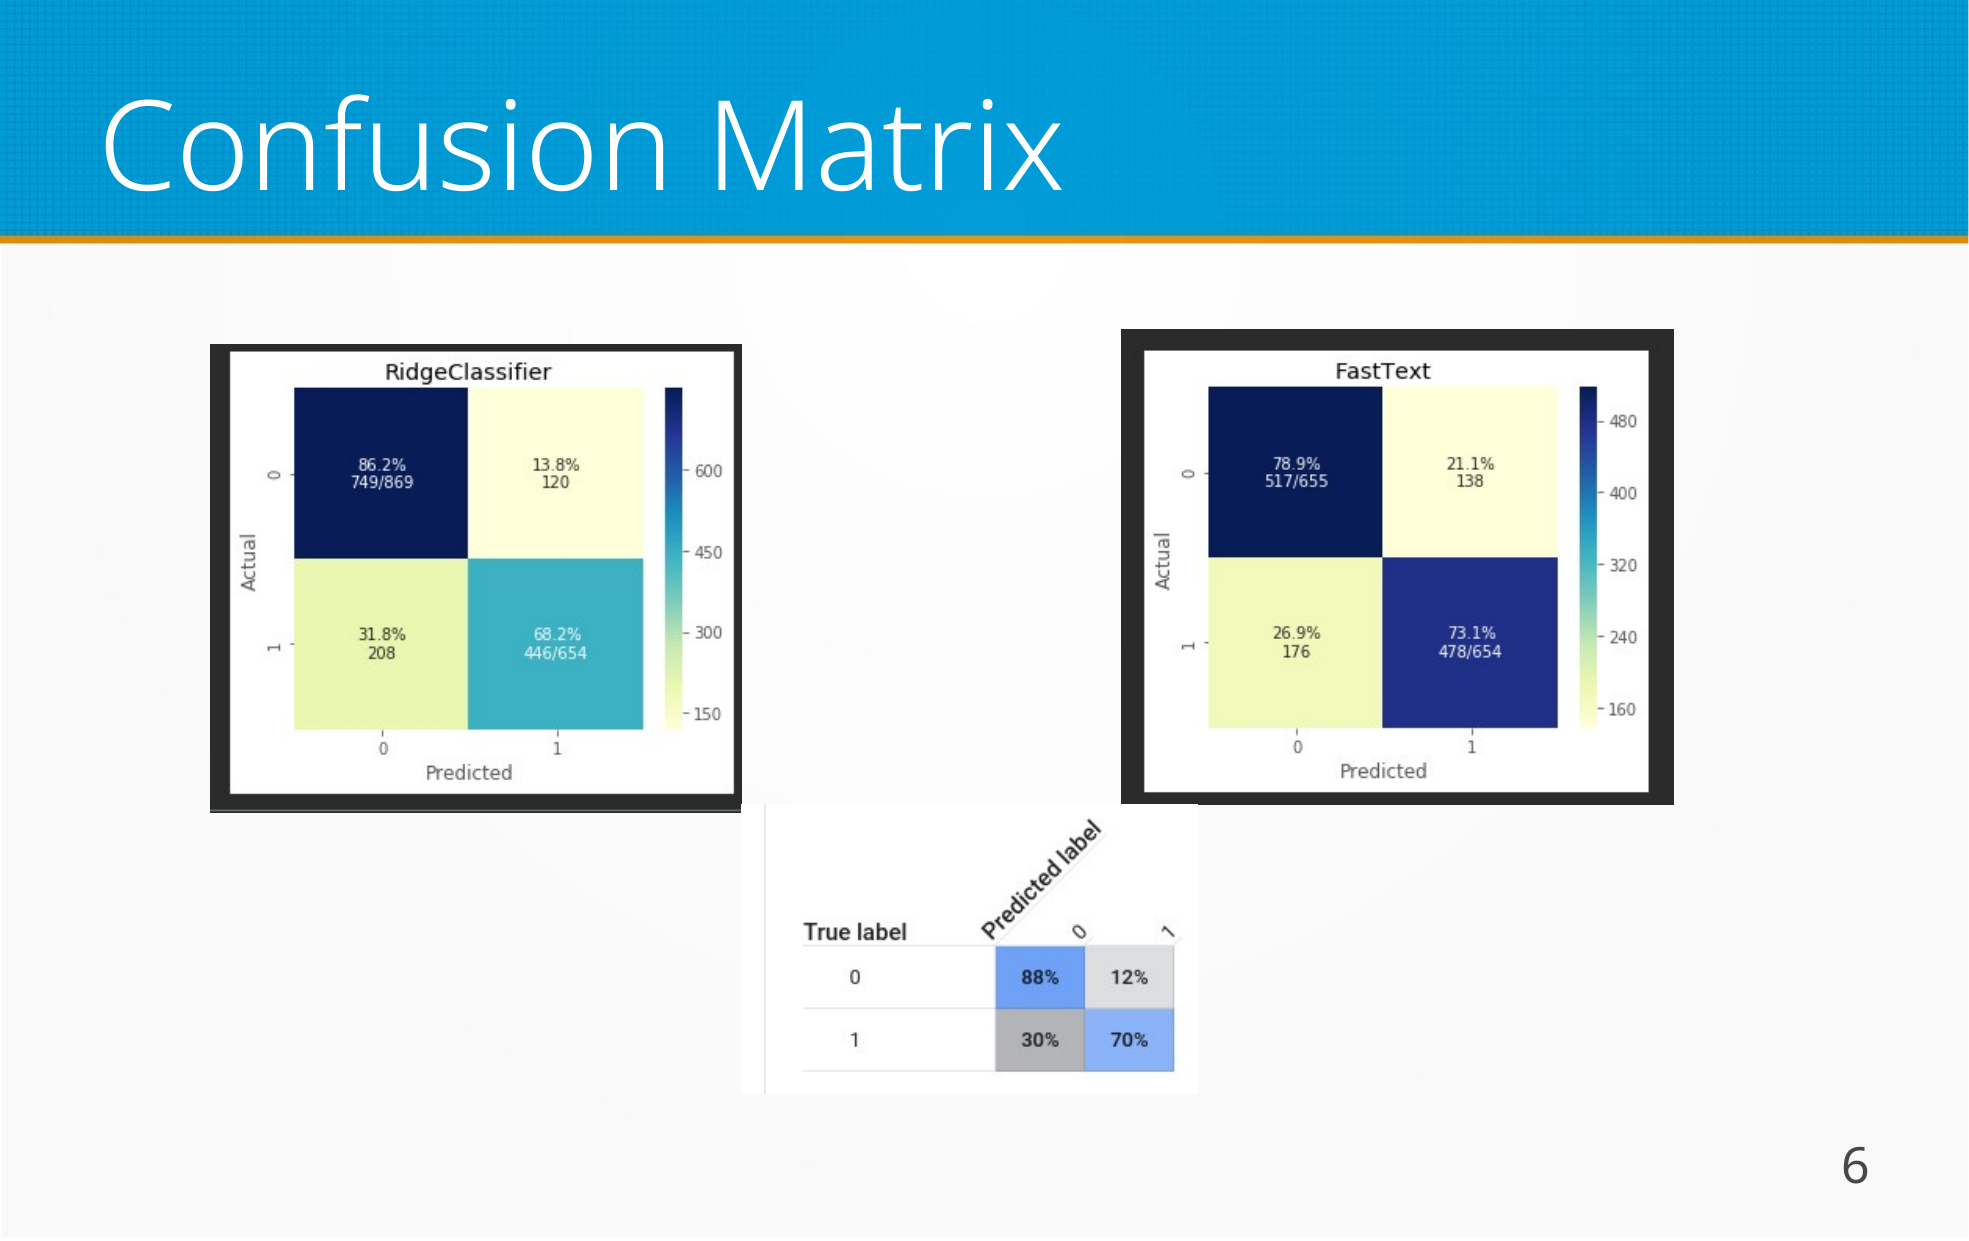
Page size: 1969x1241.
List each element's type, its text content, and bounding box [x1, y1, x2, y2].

title Confusion Matrix [98, 19, 1870, 227]
picture [0, 233, 1969, 1241]
